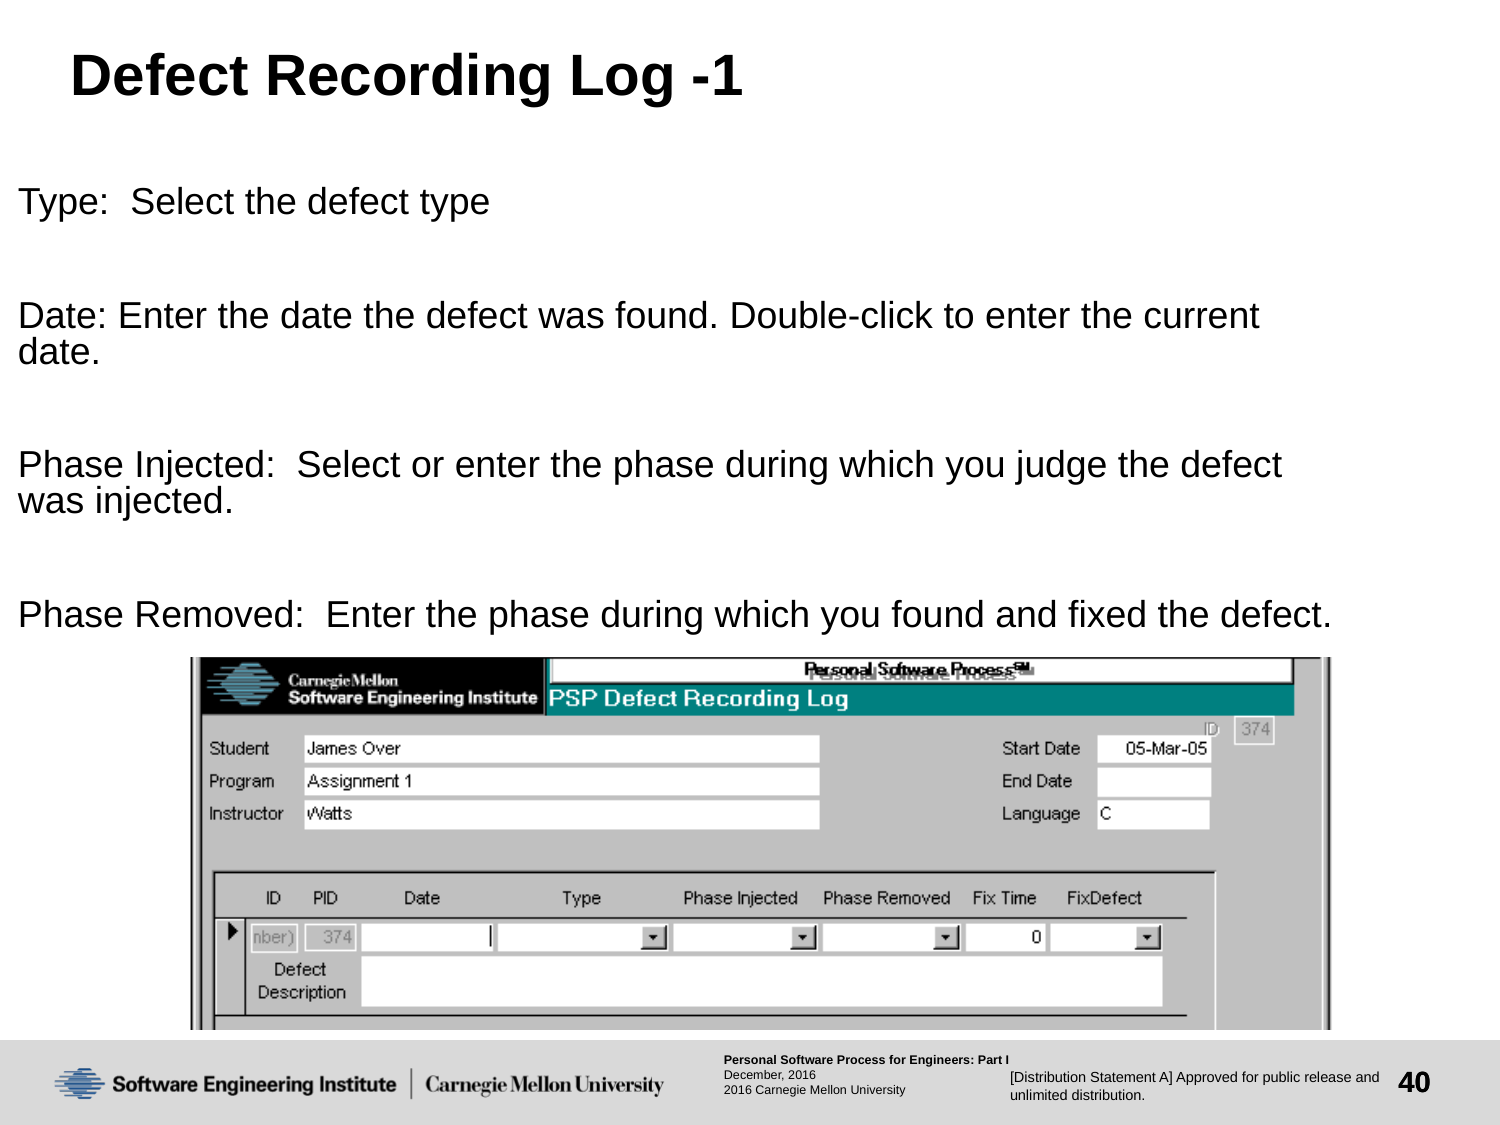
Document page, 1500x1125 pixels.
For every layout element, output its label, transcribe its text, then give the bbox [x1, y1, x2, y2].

picture [190, 1000, 1333, 1030]
picture [46, 1061, 673, 1104]
list Type: Select the defect type Date: Enter the date the defect was found. Double-click to enter the current date. Phase Injected: Select or enter the phase during which you judge the defect was injected. Phase Removed: Enter the phase during which you found and fixed the defect. [0, 177, 1365, 1000]
title Defect Recording Log -1 [51, 21, 1299, 132]
